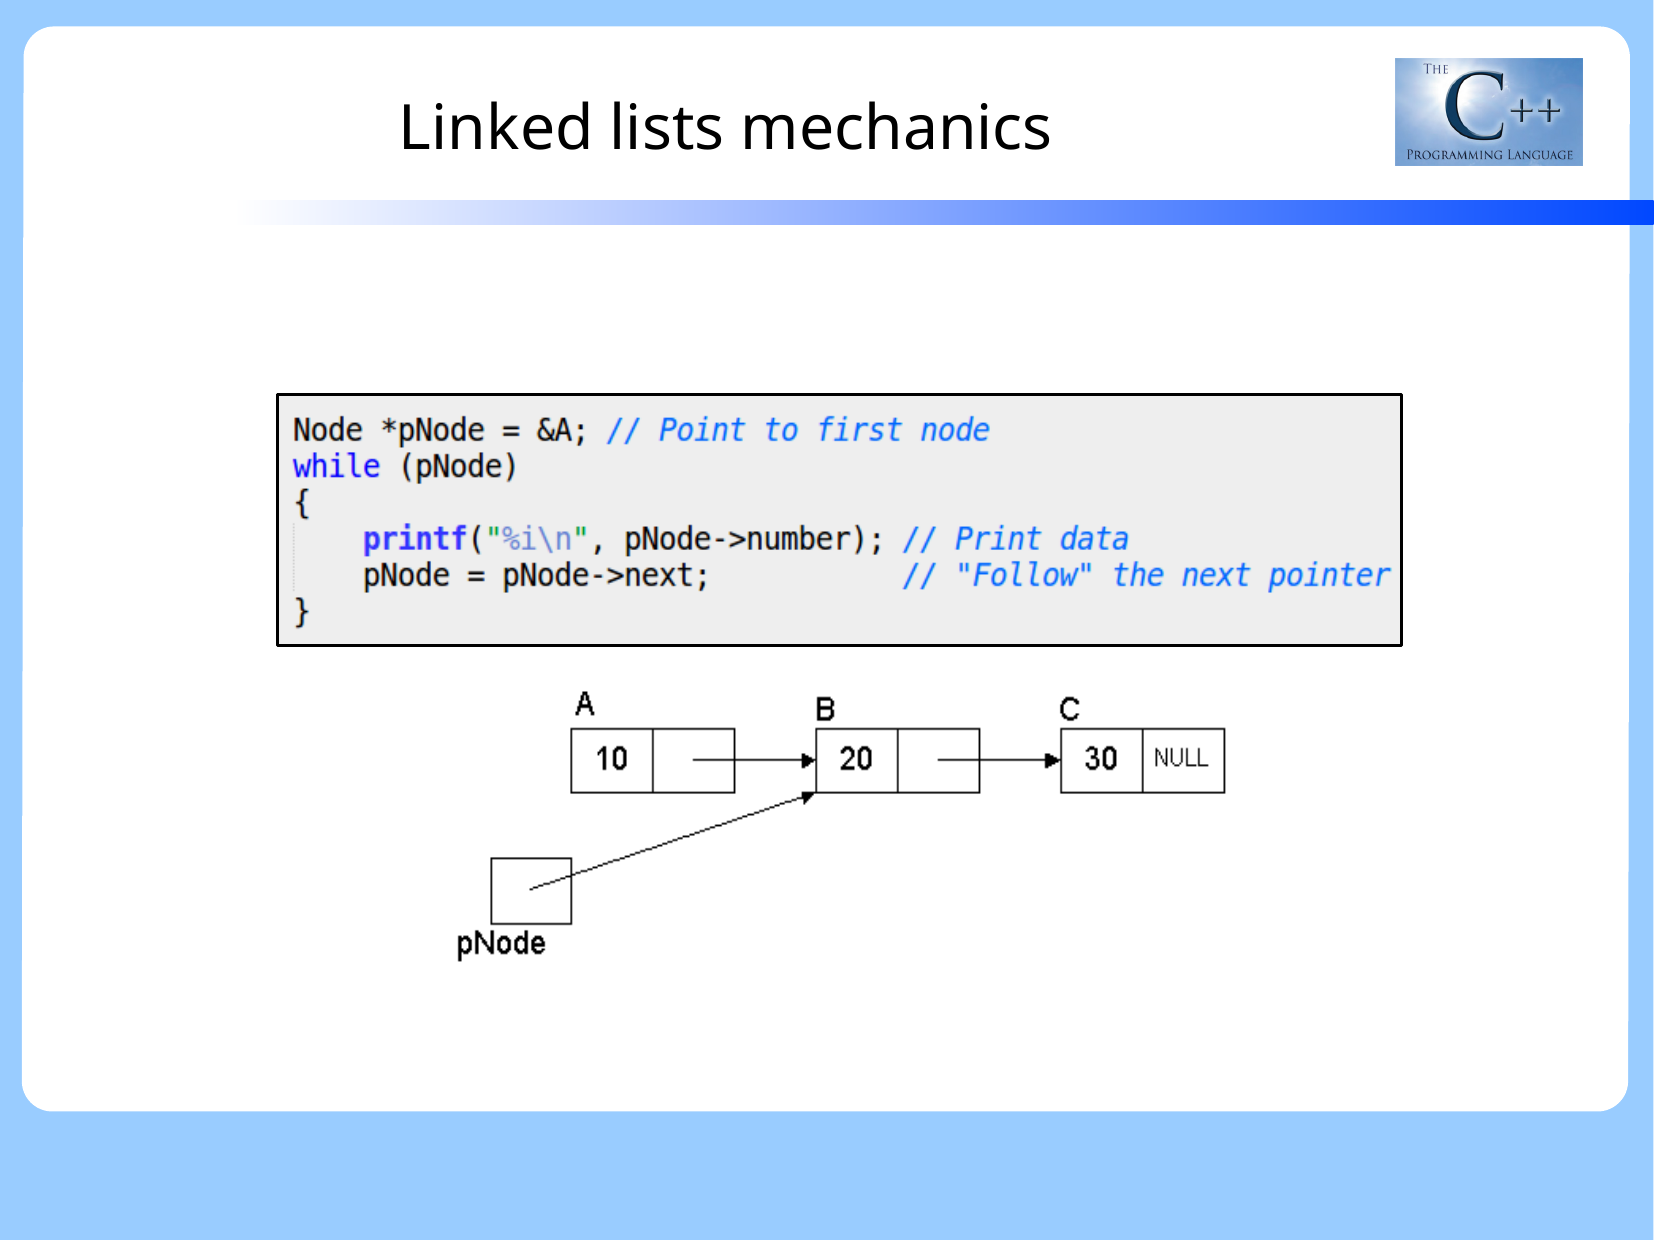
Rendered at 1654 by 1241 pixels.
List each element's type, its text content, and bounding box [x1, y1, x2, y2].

picture [279, 396, 1400, 644]
picture [1395, 58, 1583, 166]
title Linked lists mechanics [82, 49, 1371, 201]
picture [450, 681, 1229, 969]
